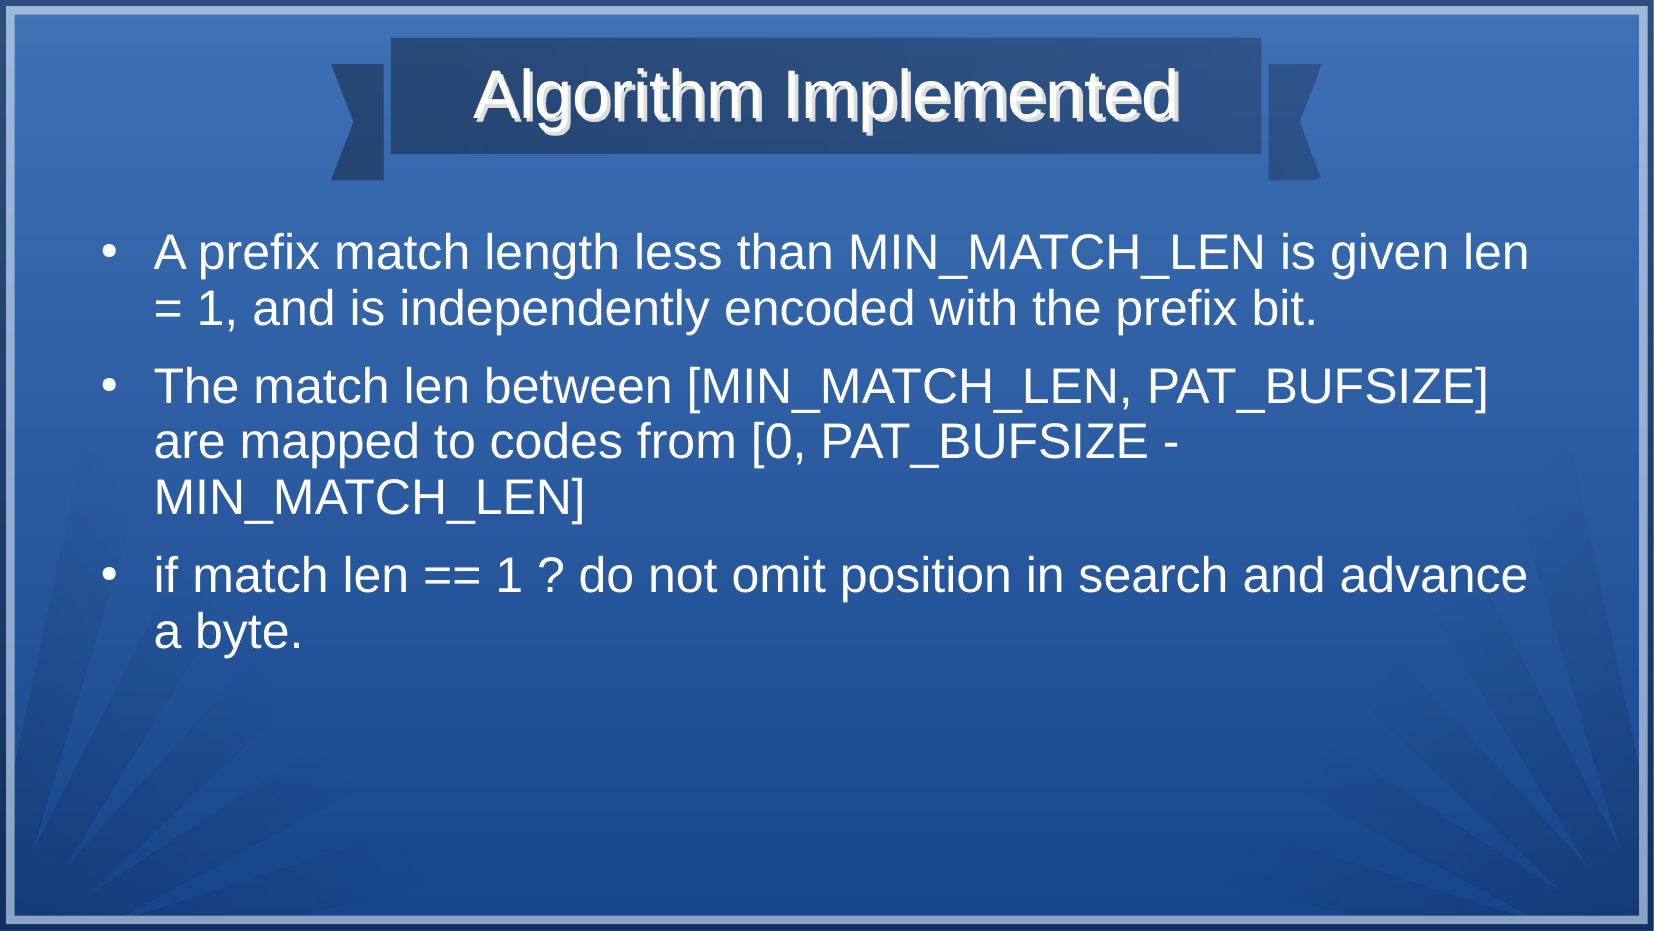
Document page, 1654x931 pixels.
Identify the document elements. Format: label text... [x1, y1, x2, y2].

title Algorithm Implemented [389, 35, 1264, 154]
list A prefix match length less than MIN_MATCH_LEN is given len = 1, and is independently encoded with the prefix bit. The match len between [MIN_MATCH_LEN, PAT_BUFSIZE] are mapped to codes from [0, PAT_BUFSIZE - MIN_MATCH_LEN] if match len == 1 ? do not omit position in search and advance a byte. [82, 224, 1571, 848]
